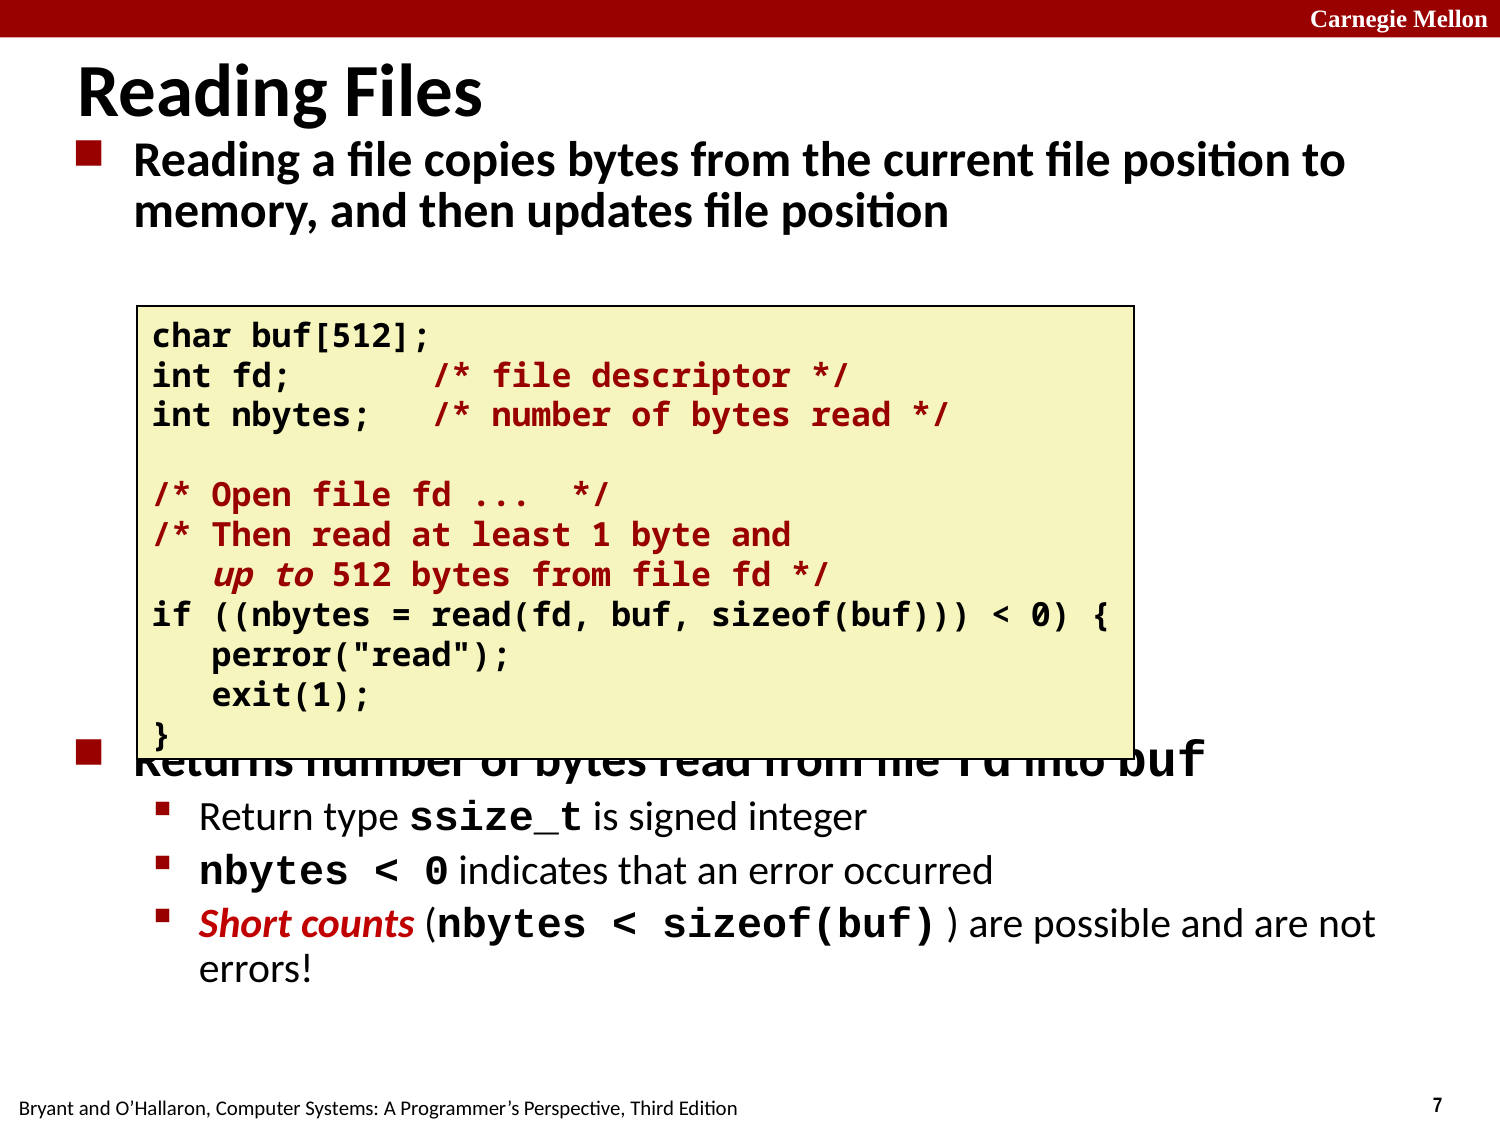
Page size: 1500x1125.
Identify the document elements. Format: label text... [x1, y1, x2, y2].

text_box Reading Files [62, 39, 1128, 128]
text_box Reading a file copies bytes from the current file position to memory, and then updates file position Returns number of bytes read from file fd into buf Return type ssize_t is signed integer nbytes < 0 indicates that an error occurred Short counts (nbytes < sizeof(buf) ) are possible and are not errors! [62, 128, 1425, 992]
text_box char buf[512]; int fd; /* file descriptor */ int nbytes; /* number of bytes read */ /* Open file fd ... */ /* Then read at least 1 byte and up to 512 bytes from file fd */ if ((nbytes = read(fd, buf, sizeof(buf))) < 0) { perror("read"); exit(1); } [136, 306, 1134, 760]
